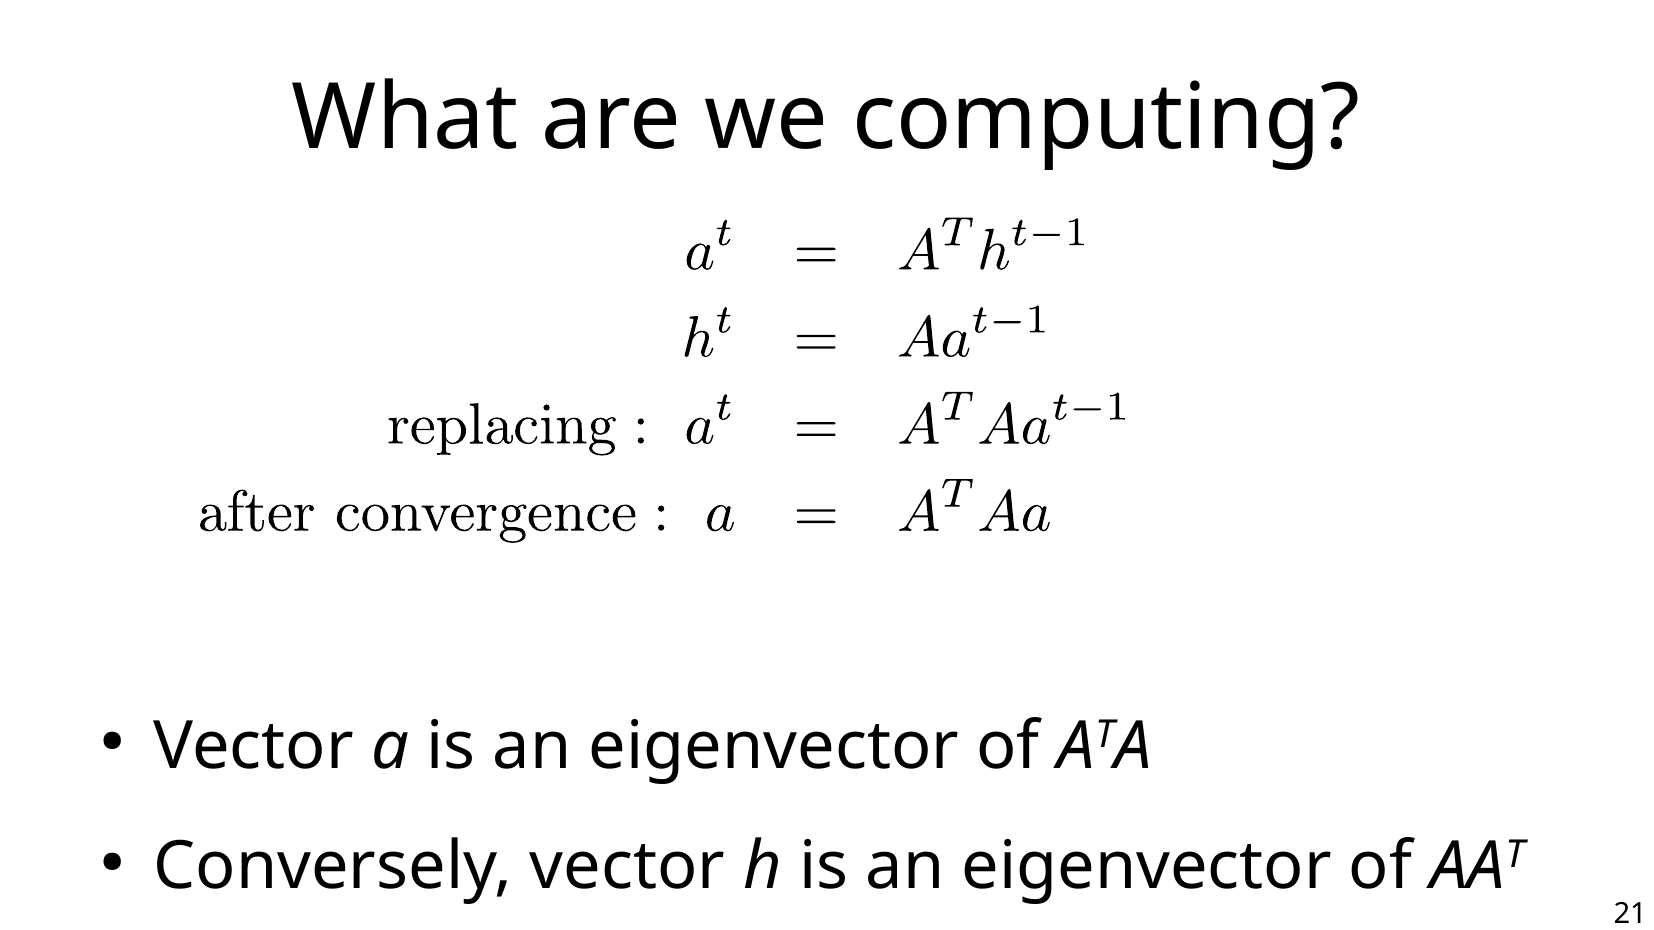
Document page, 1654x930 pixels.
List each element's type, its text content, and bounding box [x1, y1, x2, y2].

title What are we computing? [82, 1, 1571, 225]
list Vector a is an eigenvector of ATA Conversely, vector h is an eigenvector of AAT [82, 697, 1571, 927]
text_box [197, 217, 1129, 543]
